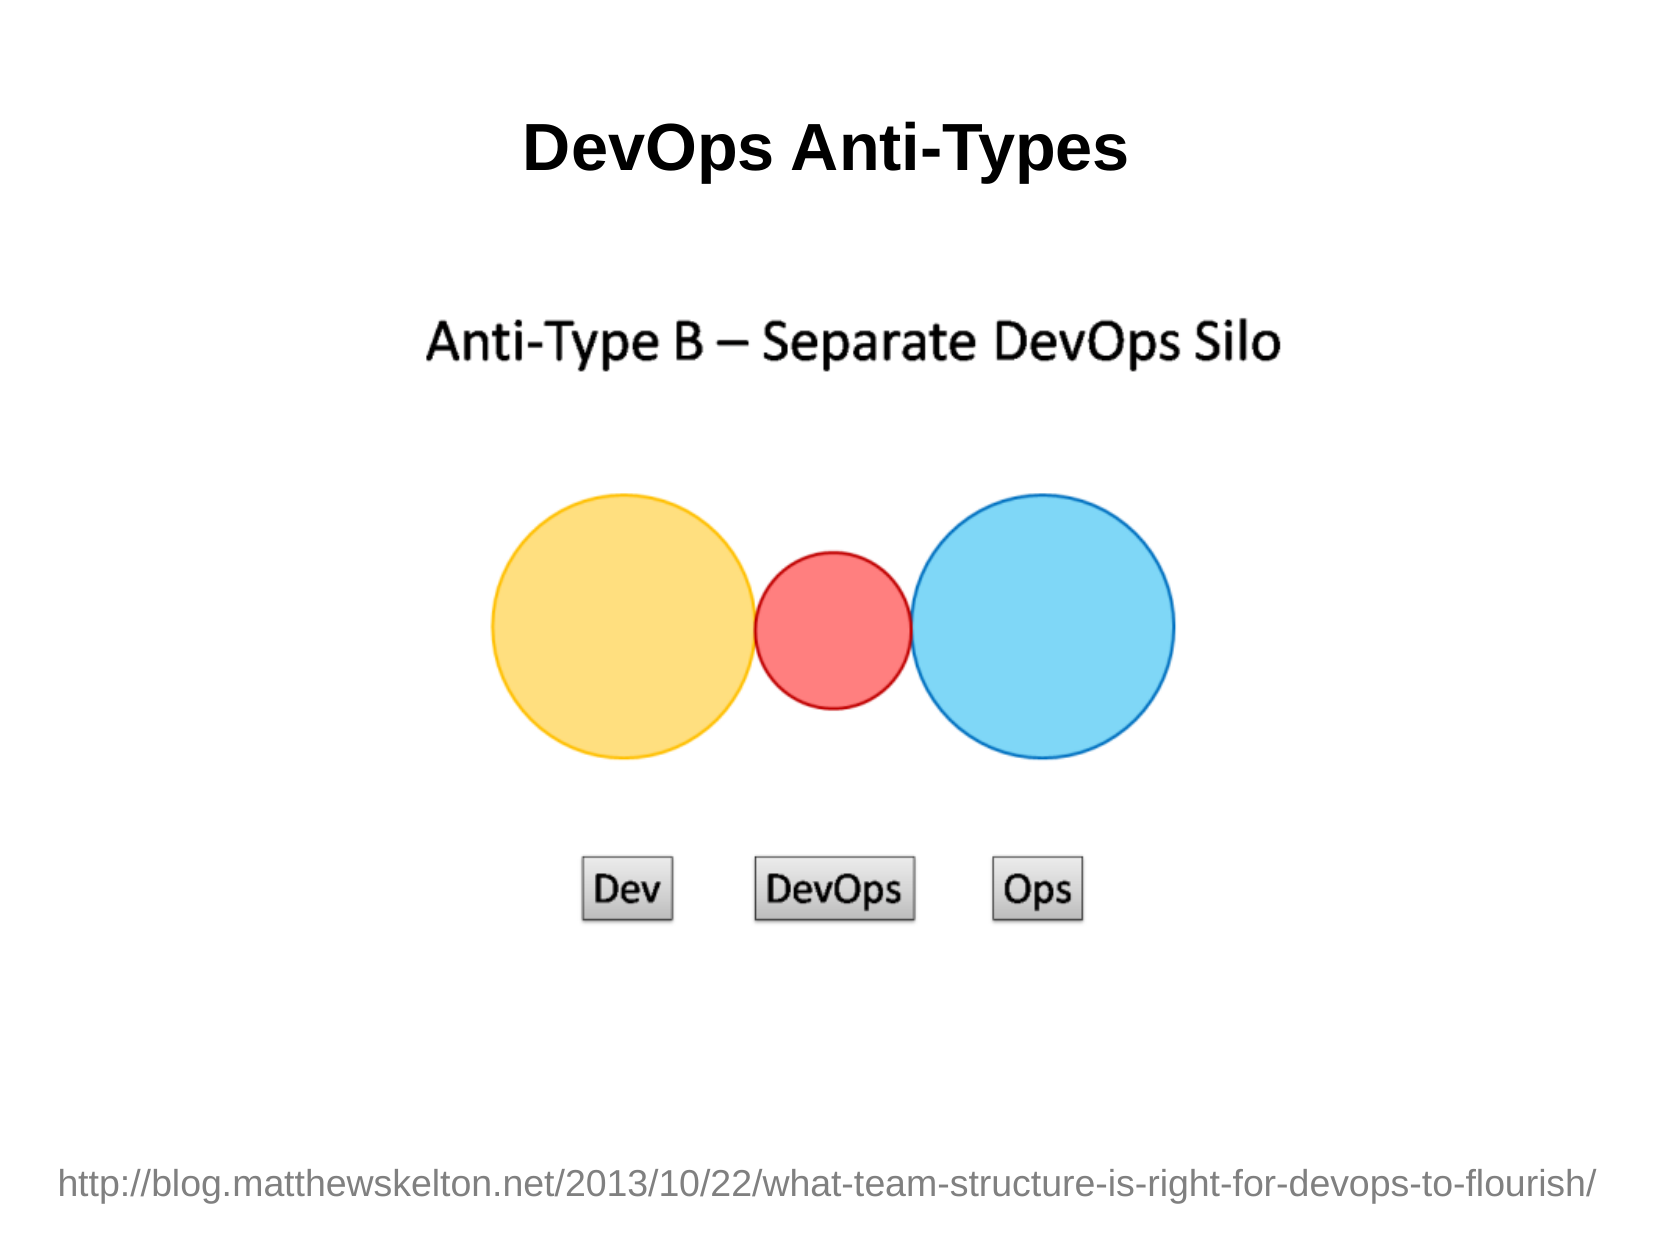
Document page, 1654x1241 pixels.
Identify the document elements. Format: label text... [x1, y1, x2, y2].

subtitle DevOps Anti-Types [82, 0, 1571, 628]
text_box http://blog.matthewskelton.net/2013/10/22/what-team-structure-is-right-for-devops-to-flourish/ [42, 1155, 1611, 1212]
picture [361, 248, 1346, 988]
